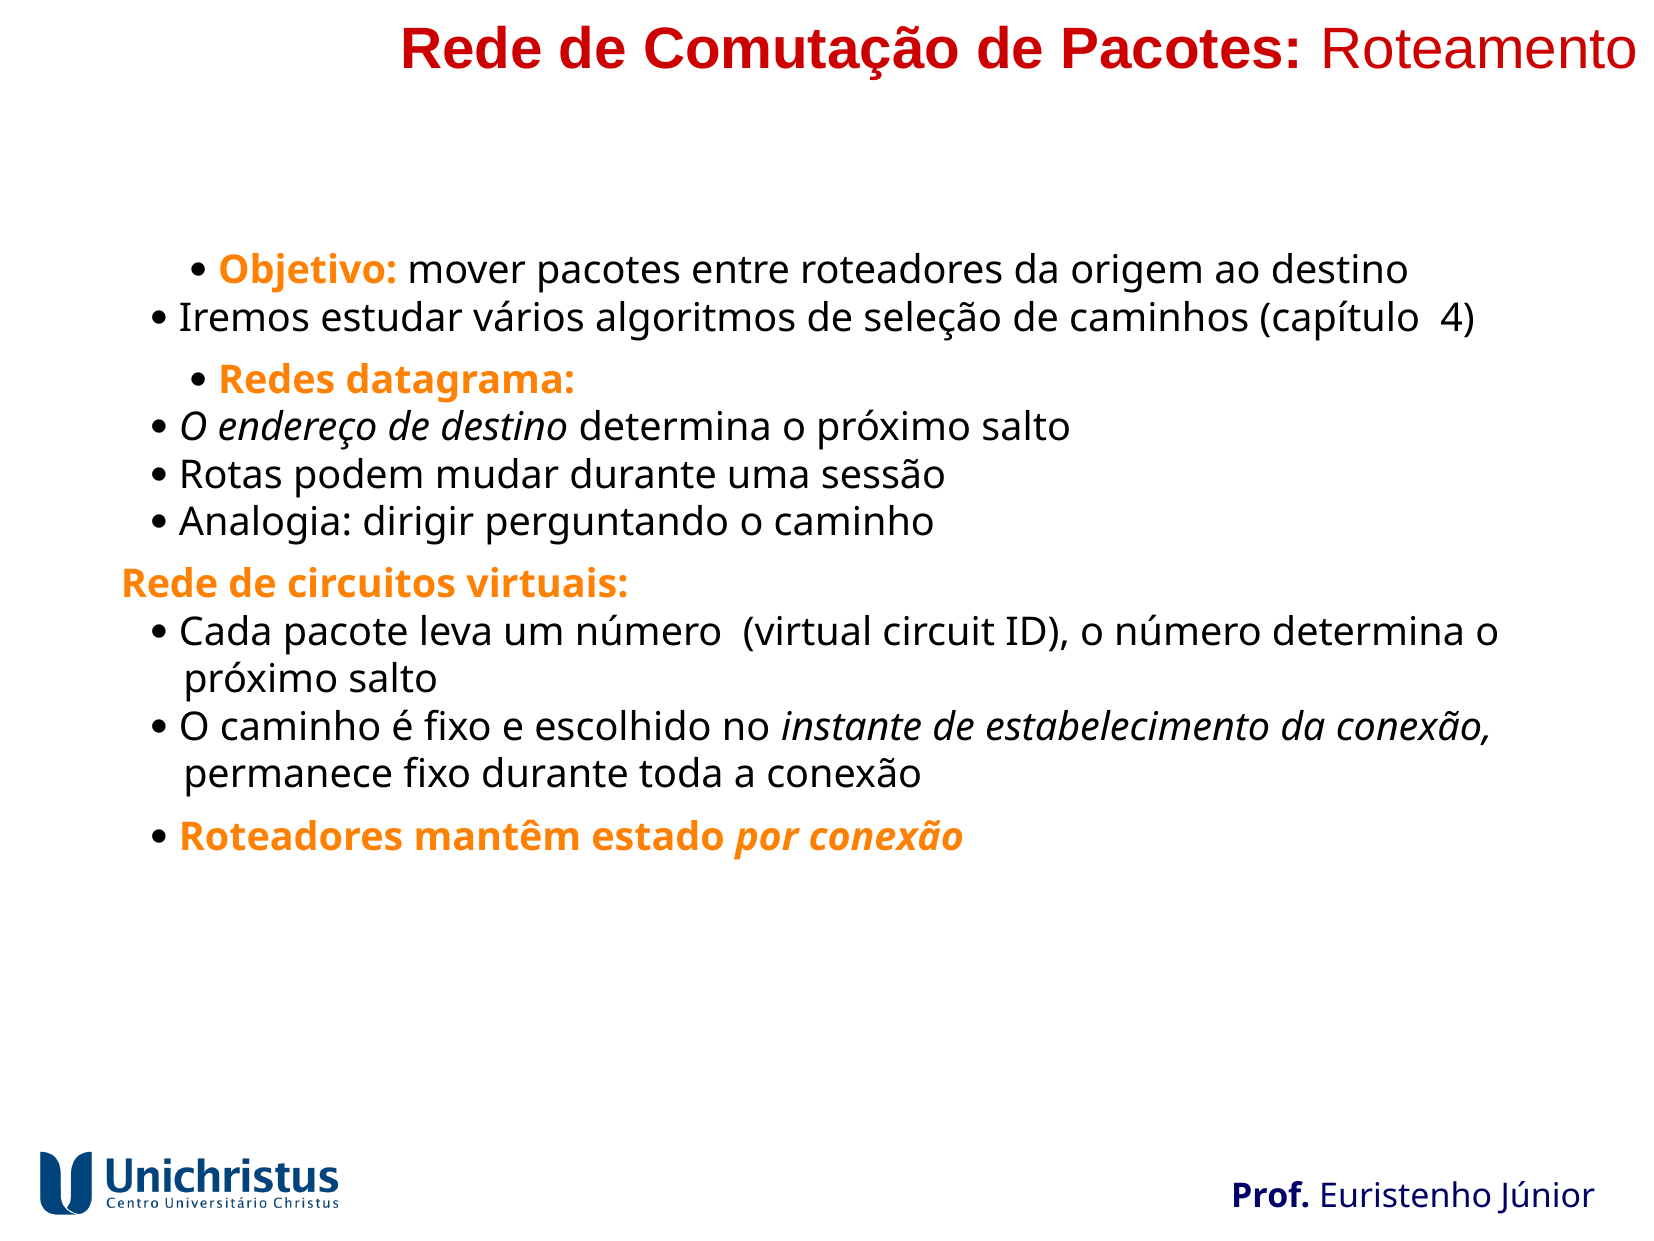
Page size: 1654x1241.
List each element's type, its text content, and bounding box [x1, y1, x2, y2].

text_box Prof. Euristenho Júnior [1216, 1163, 1654, 1224]
picture [35, 1148, 343, 1217]
text_box Rede de Comutação de Pacotes: Roteamento [385, 8, 1654, 154]
list  Objetivo: mover pacotes entre roteadores da origem ao destino  Iremos estudar vários algoritmos de seleção de caminhos (capítulo 4)  Redes datagrama:  O endereço de destino determina o próximo salto  Rotas podem mudar durante uma sessão  Analogia: dirigir perguntando o caminho Rede de circuitos virtuais:  Cada pacote leva um número (virtual circuit ID), o número determina o próximo salto  O caminho é fixo e escolhido no instante de estabelecimento da conexão, permanece fixo durante toda a conexão  Roteadores mantêm estado por conexão [106, 236, 1528, 914]
